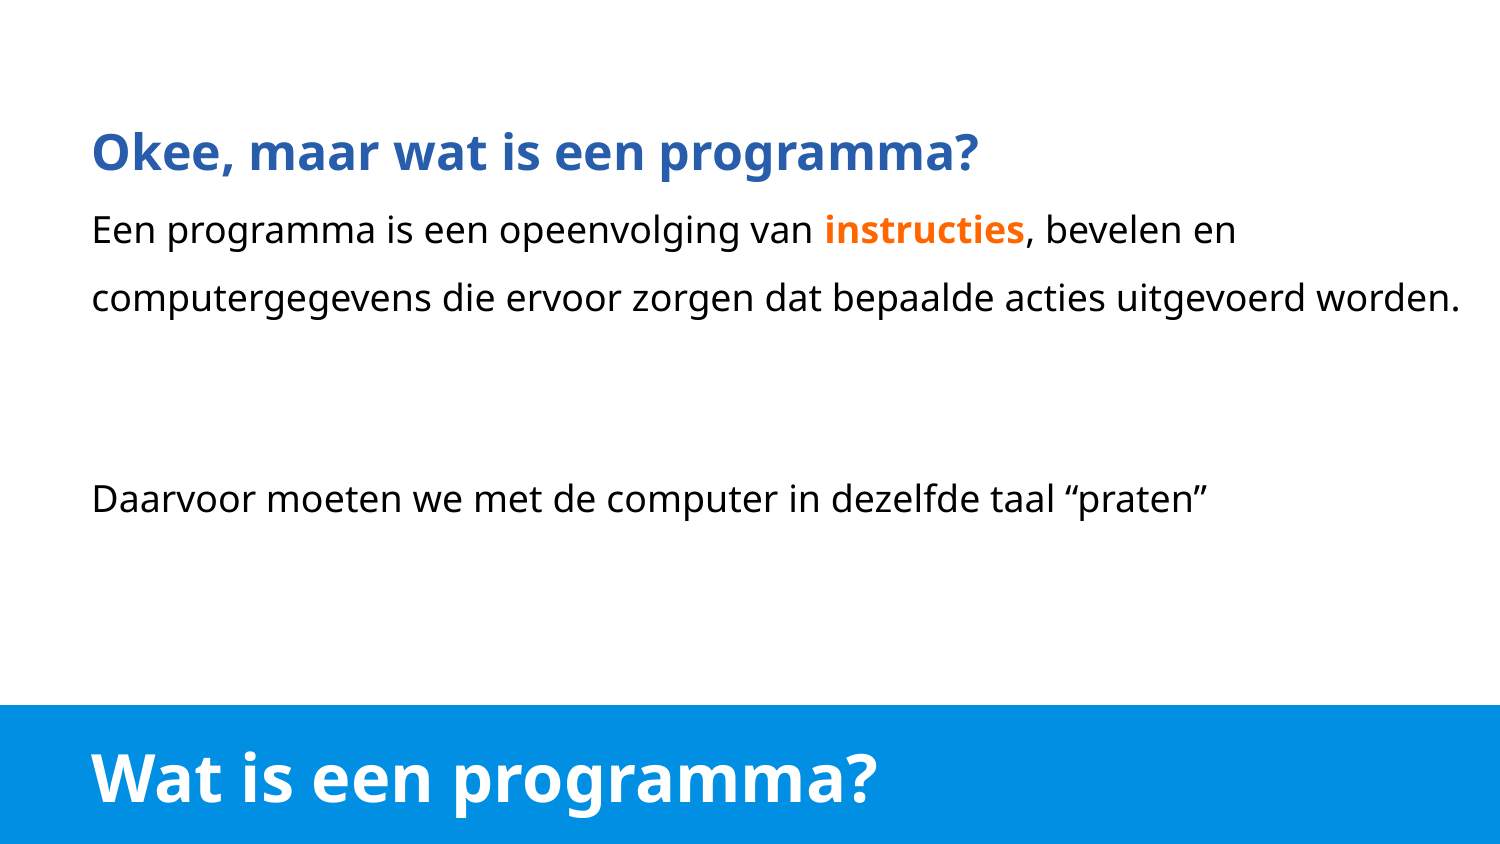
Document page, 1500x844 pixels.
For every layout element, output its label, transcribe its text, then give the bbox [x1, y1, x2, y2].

picture [0, 705, 1500, 844]
subtitle Okee, maar wat is een programma? [76, 75, 1438, 152]
title Wat is een programma? [76, 721, 1500, 828]
list Een programma is een opeenvolging van instructies, bevelen en computergegevens die ervoor zorgen dat bepaalde acties uitgevoerd worden. Daarvoor moeten we met de computer in dezelfde taal “praten” [76, 168, 1500, 500]
